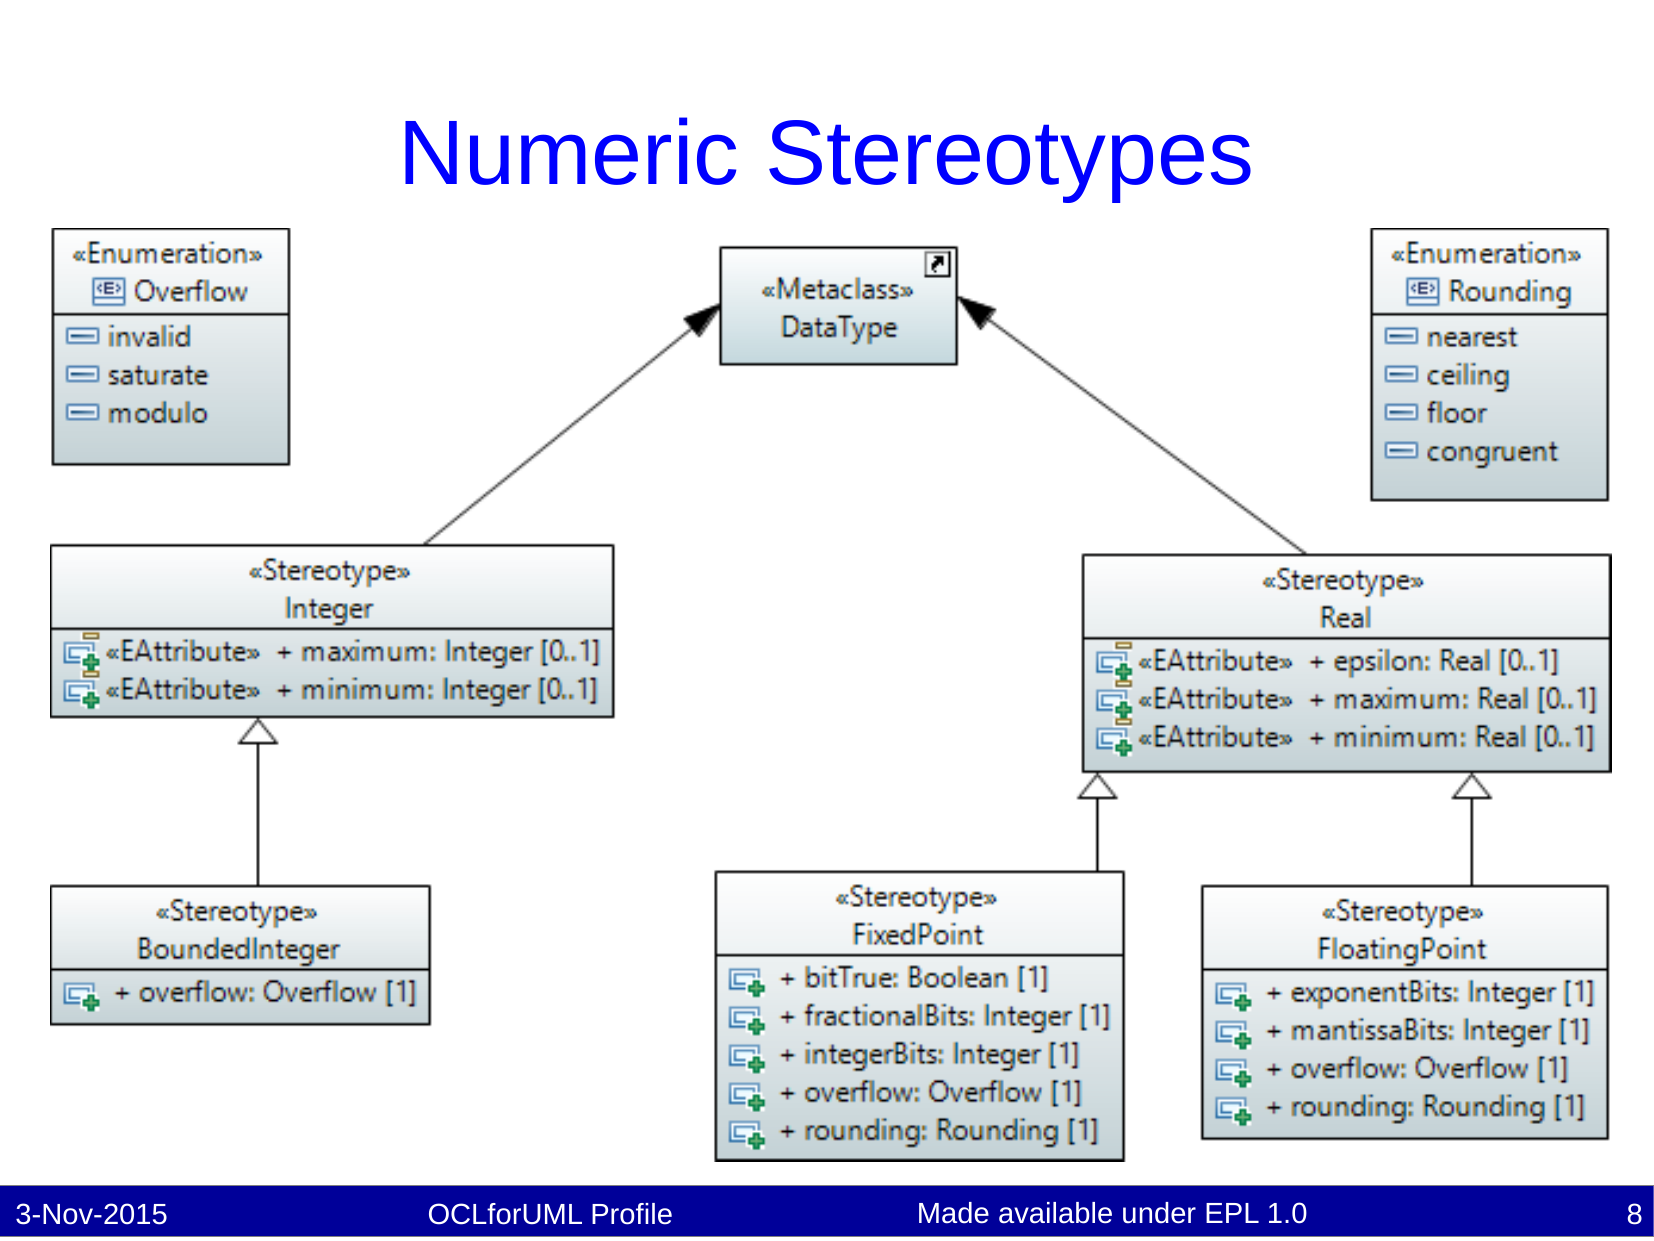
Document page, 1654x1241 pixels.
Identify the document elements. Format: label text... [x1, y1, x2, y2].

title Numeric Stereotypes [82, 49, 1571, 228]
picture [50, 228, 1612, 1162]
